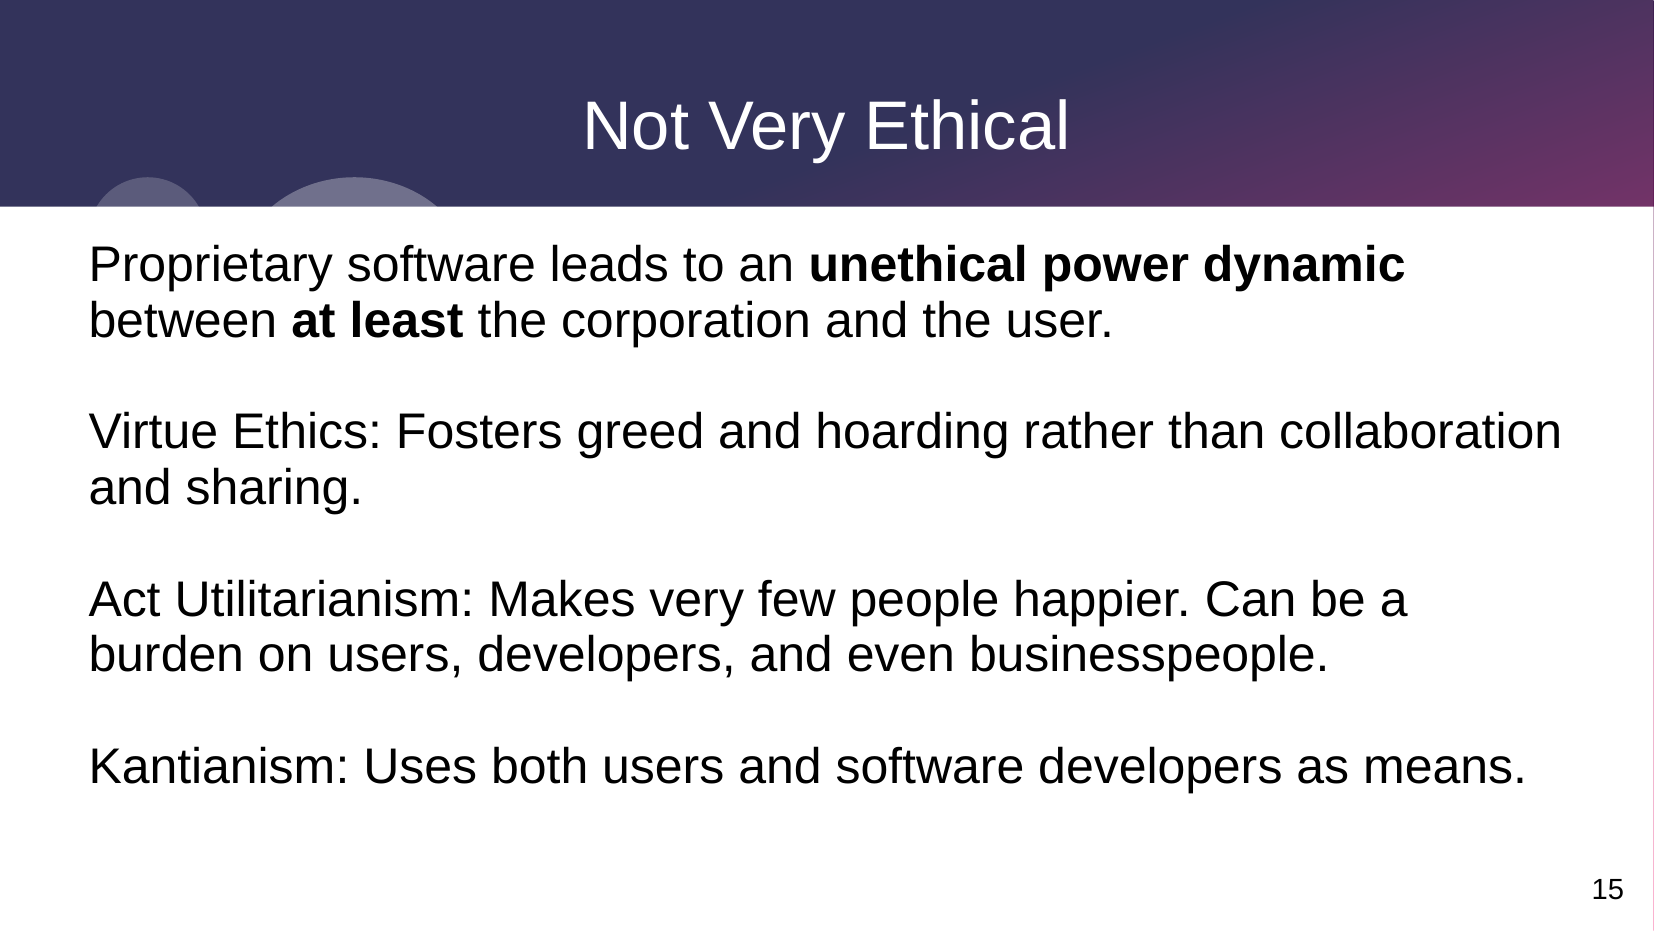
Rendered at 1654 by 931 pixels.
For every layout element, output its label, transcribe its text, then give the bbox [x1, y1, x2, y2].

subtitle Proprietary software leads to an unethical power dynamic between at least the corporation and the user. Virtue Ethics: Fosters greed and hoarding rather than collaboration and sharing. Act Utilitarianism: Makes very few people happier. Can be a burden on users, developers, and even businesspeople. Kantianism: Uses both users and software developers as means. [88, 236, 1565, 827]
title Not Very Ethical [88, 44, 1565, 207]
